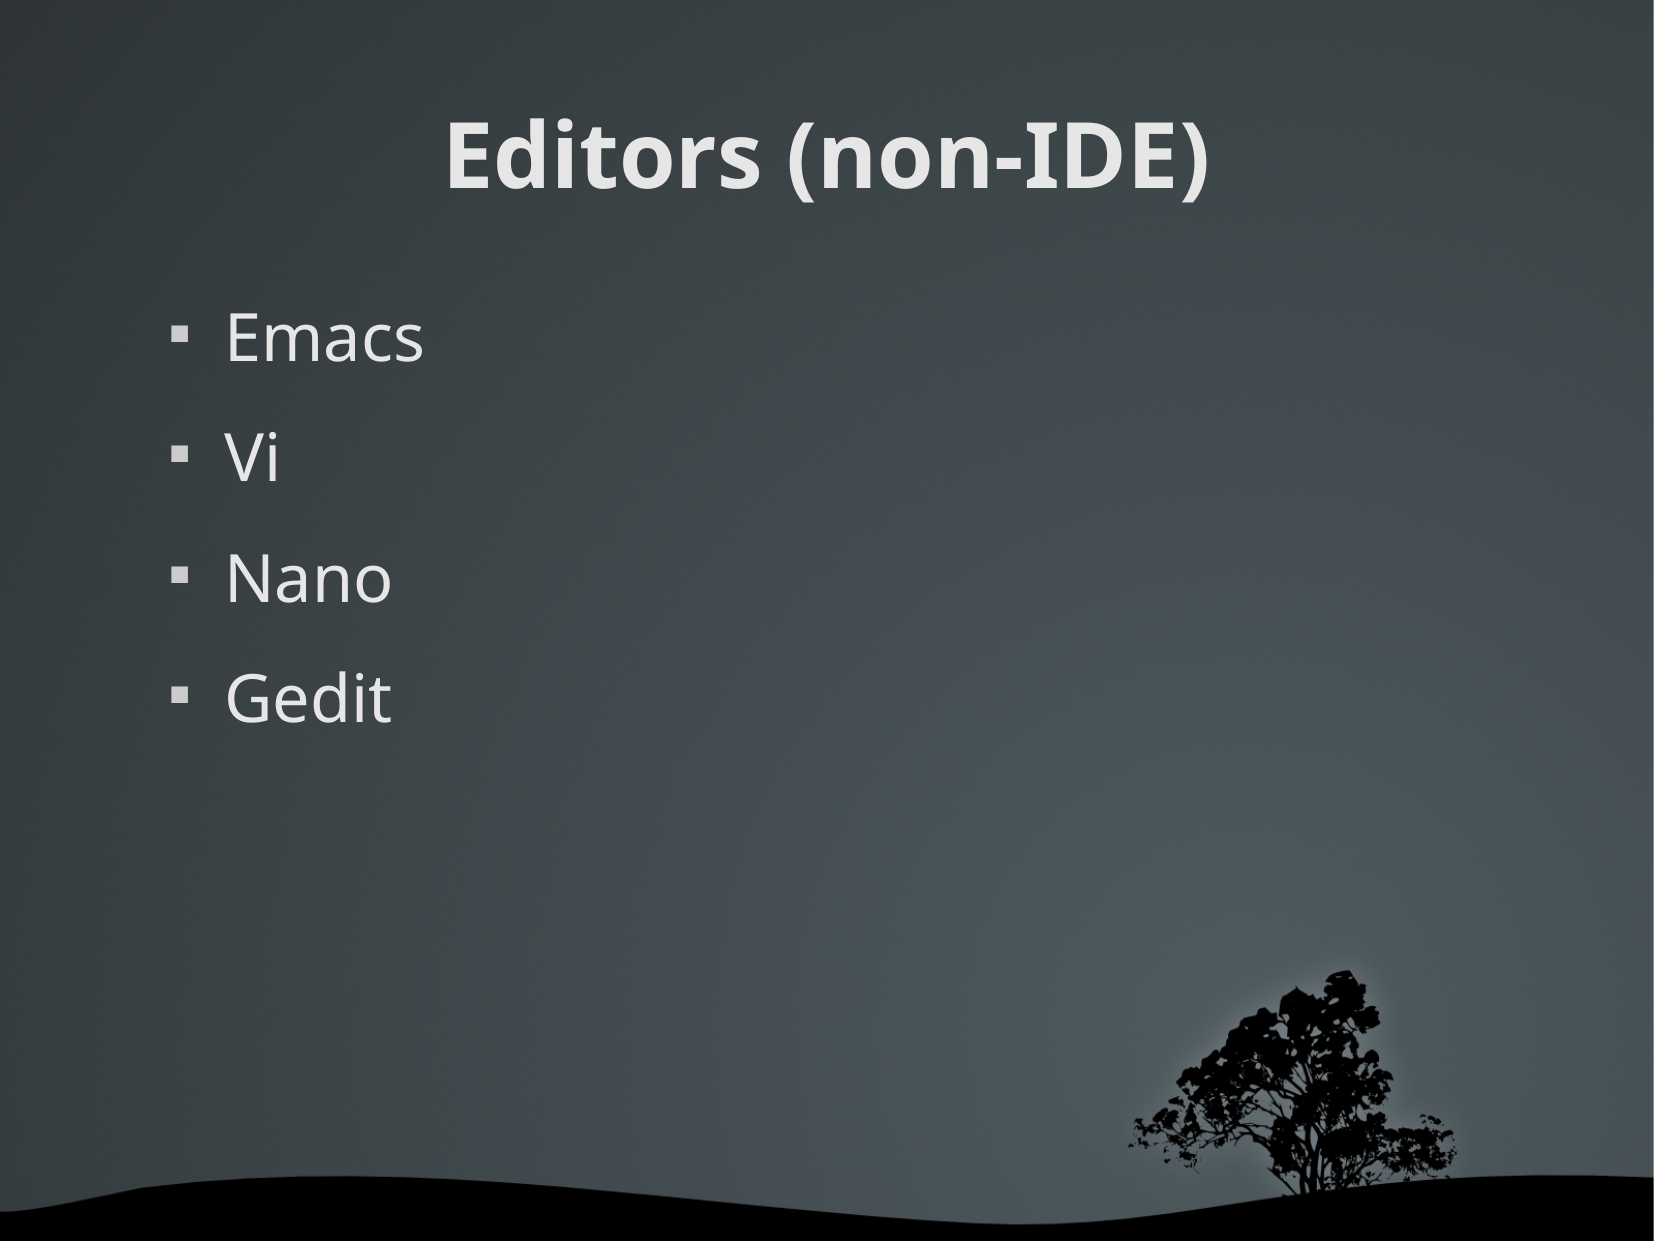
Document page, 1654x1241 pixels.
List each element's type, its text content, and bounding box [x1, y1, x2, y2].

list Emacs Vi Nano Gedit [82, 290, 1571, 1109]
picture [0, 0, 1654, 1241]
title Editors (non-IDE) [82, 49, 1571, 257]
